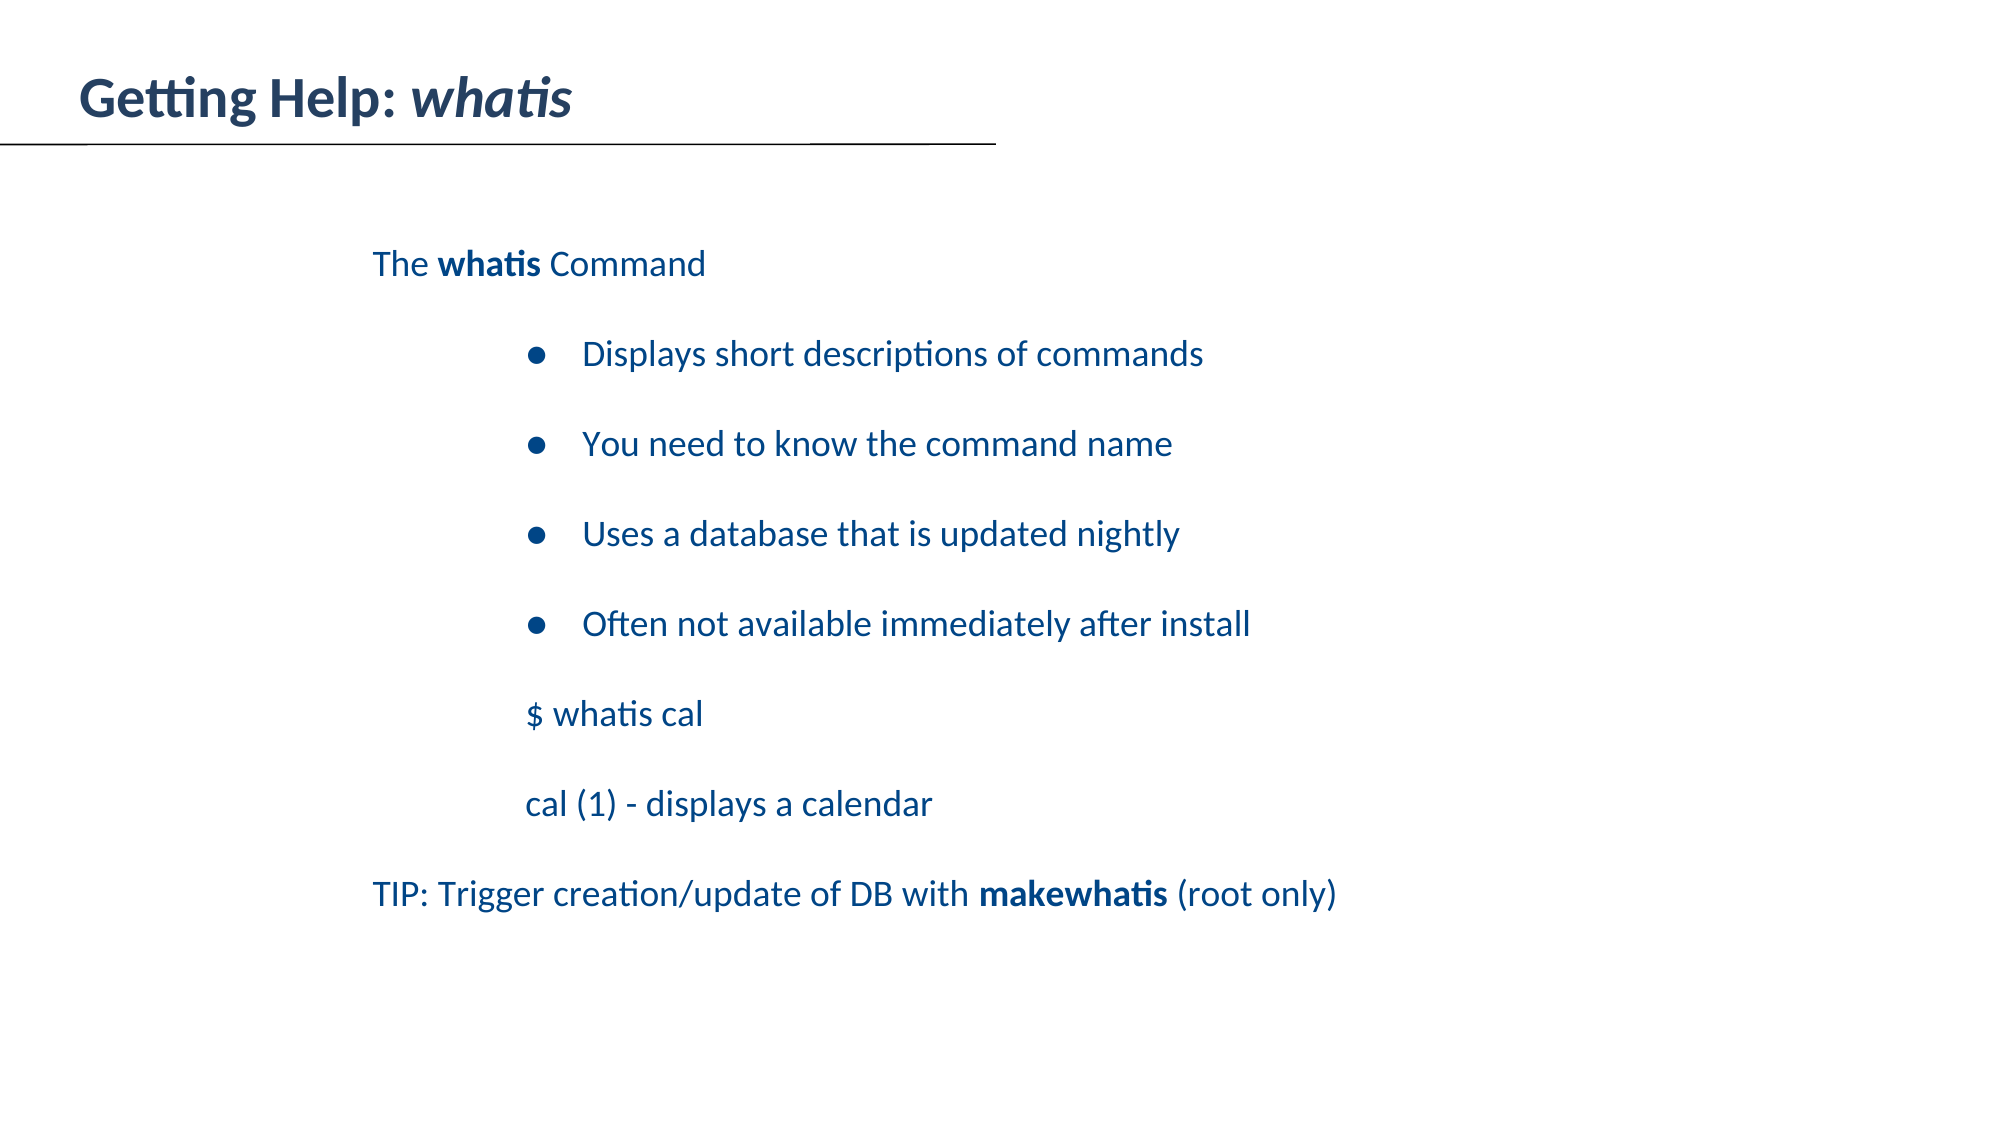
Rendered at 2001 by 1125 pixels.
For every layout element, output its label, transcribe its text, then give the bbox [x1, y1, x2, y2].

text_box Getting Help: whatis [64, 51, 1115, 138]
text_box The whatis Command ● Displays short descriptions of commands ● You need to know the command name ● Uses a database that is updated nightly ● Often not available immediately after install $ whatis cal cal (1) - displays a calendar TIP: Trigger creation/update of DB with makewhatis (root only) [357, 186, 1648, 931]
